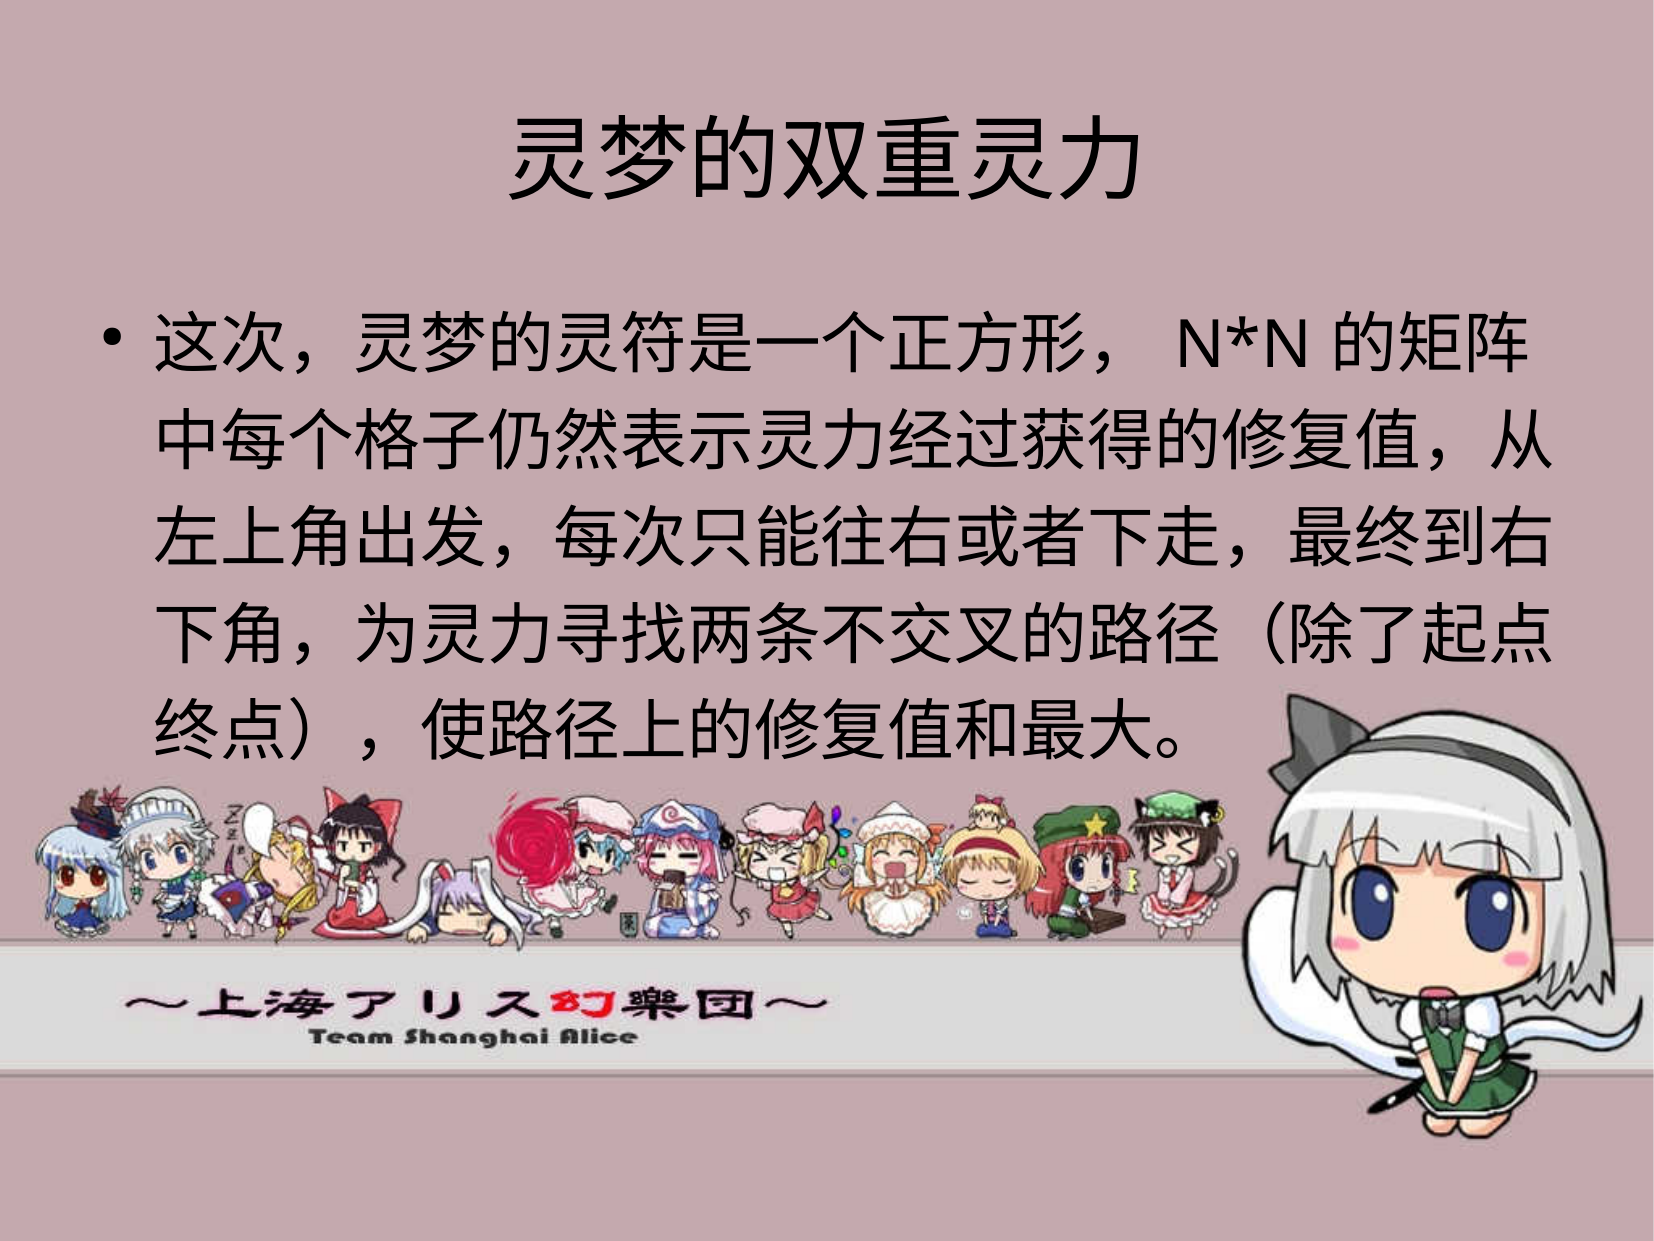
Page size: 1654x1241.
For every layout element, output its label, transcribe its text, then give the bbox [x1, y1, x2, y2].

picture [0, 0, 1654, 1241]
title 灵梦的双重灵力 [82, 49, 1571, 257]
list 这次，灵梦的灵符是一个正方形，N*N的矩阵中每个格子仍然表示灵力经过获得的修复值，从左上角出发，每次只能往右或者下走，最终到右下角，为灵力寻找两条不交叉的路径（除了起点终点），使路径上的修复值和最大。 [82, 290, 1571, 1109]
